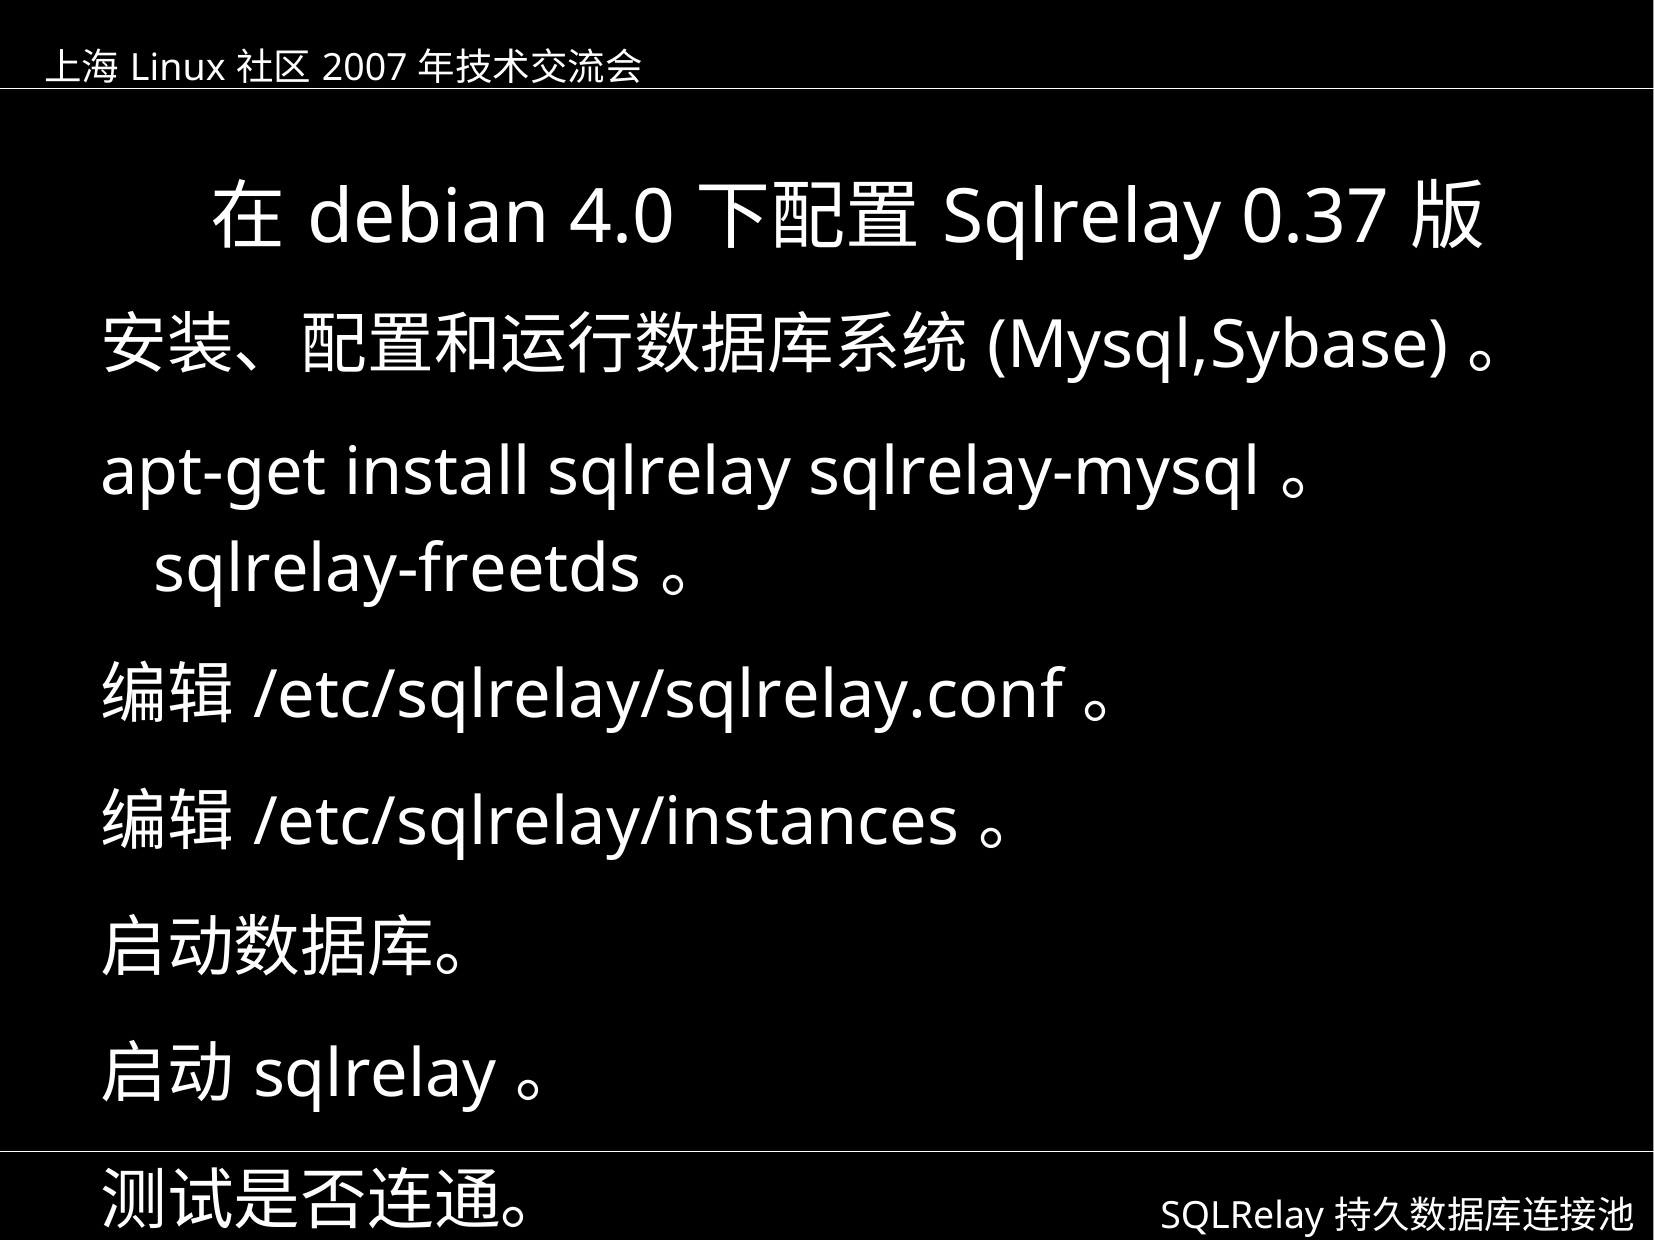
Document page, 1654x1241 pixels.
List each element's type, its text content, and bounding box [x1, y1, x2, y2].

text_box 在debian 4.0下配置Sqlrelay 0.37版 [196, 147, 1506, 238]
text_box 上海Linux社区2007年技术交流会 [29, 29, 633, 82]
text_box SQLRelay持久数据库连接池 [1145, 1177, 1633, 1231]
list 安装、配置和运行数据库系统(Mysql,Sybase)。 apt-get install sqlrelay sqlrelay-mysql。 sqlrelay-freetds。 编辑/etc/sqlrelay/sqlrelay.conf。 编辑/etc/sqlrelay/instances。 启动数据库。 启动sqlrelay。 测试是否连通。 [82, 290, 1571, 1094]
